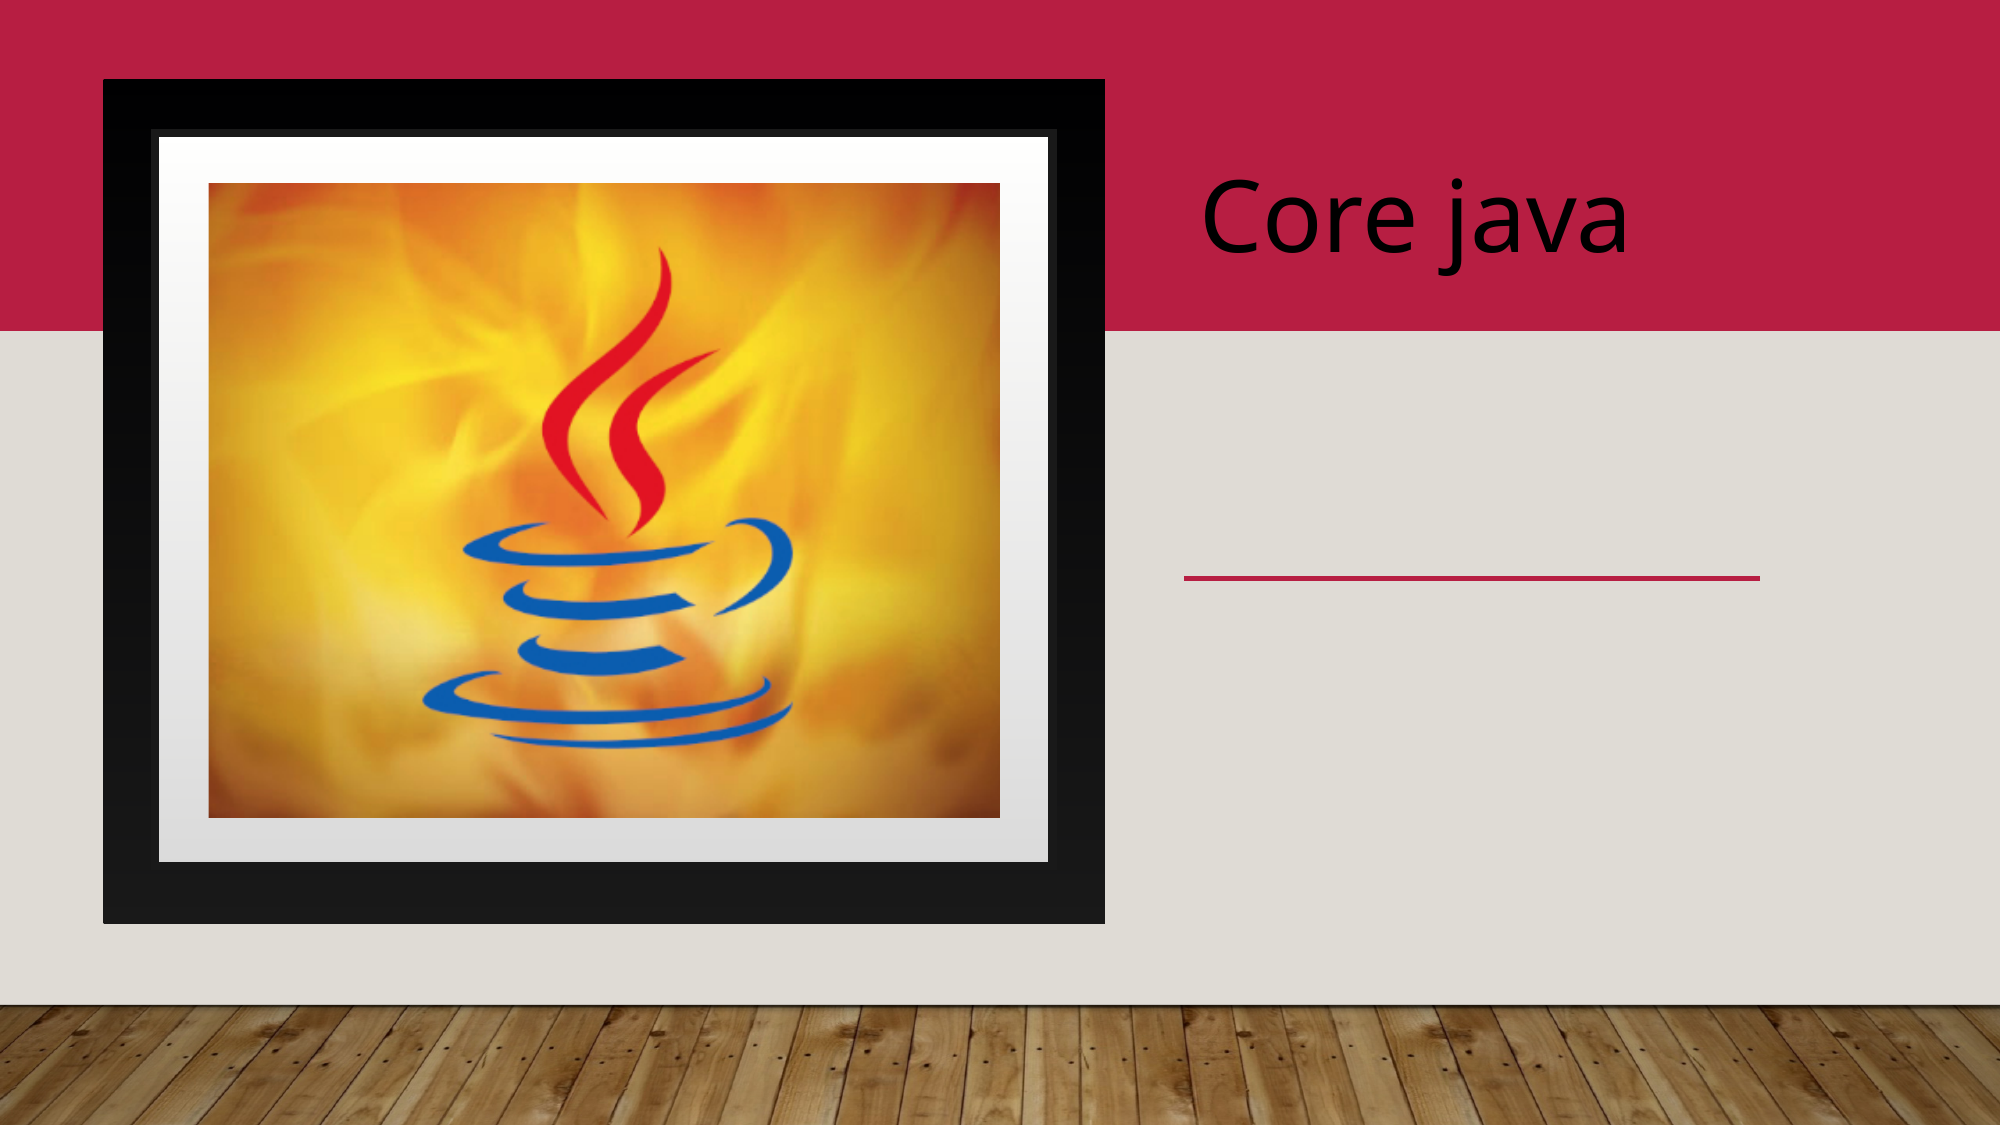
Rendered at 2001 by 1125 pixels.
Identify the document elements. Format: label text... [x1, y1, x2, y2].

picture [0, 1005, 2000, 1125]
title Core java [1184, 158, 1762, 549]
picture [208, 183, 1000, 818]
text_box [0, 0, 2000, 1005]
